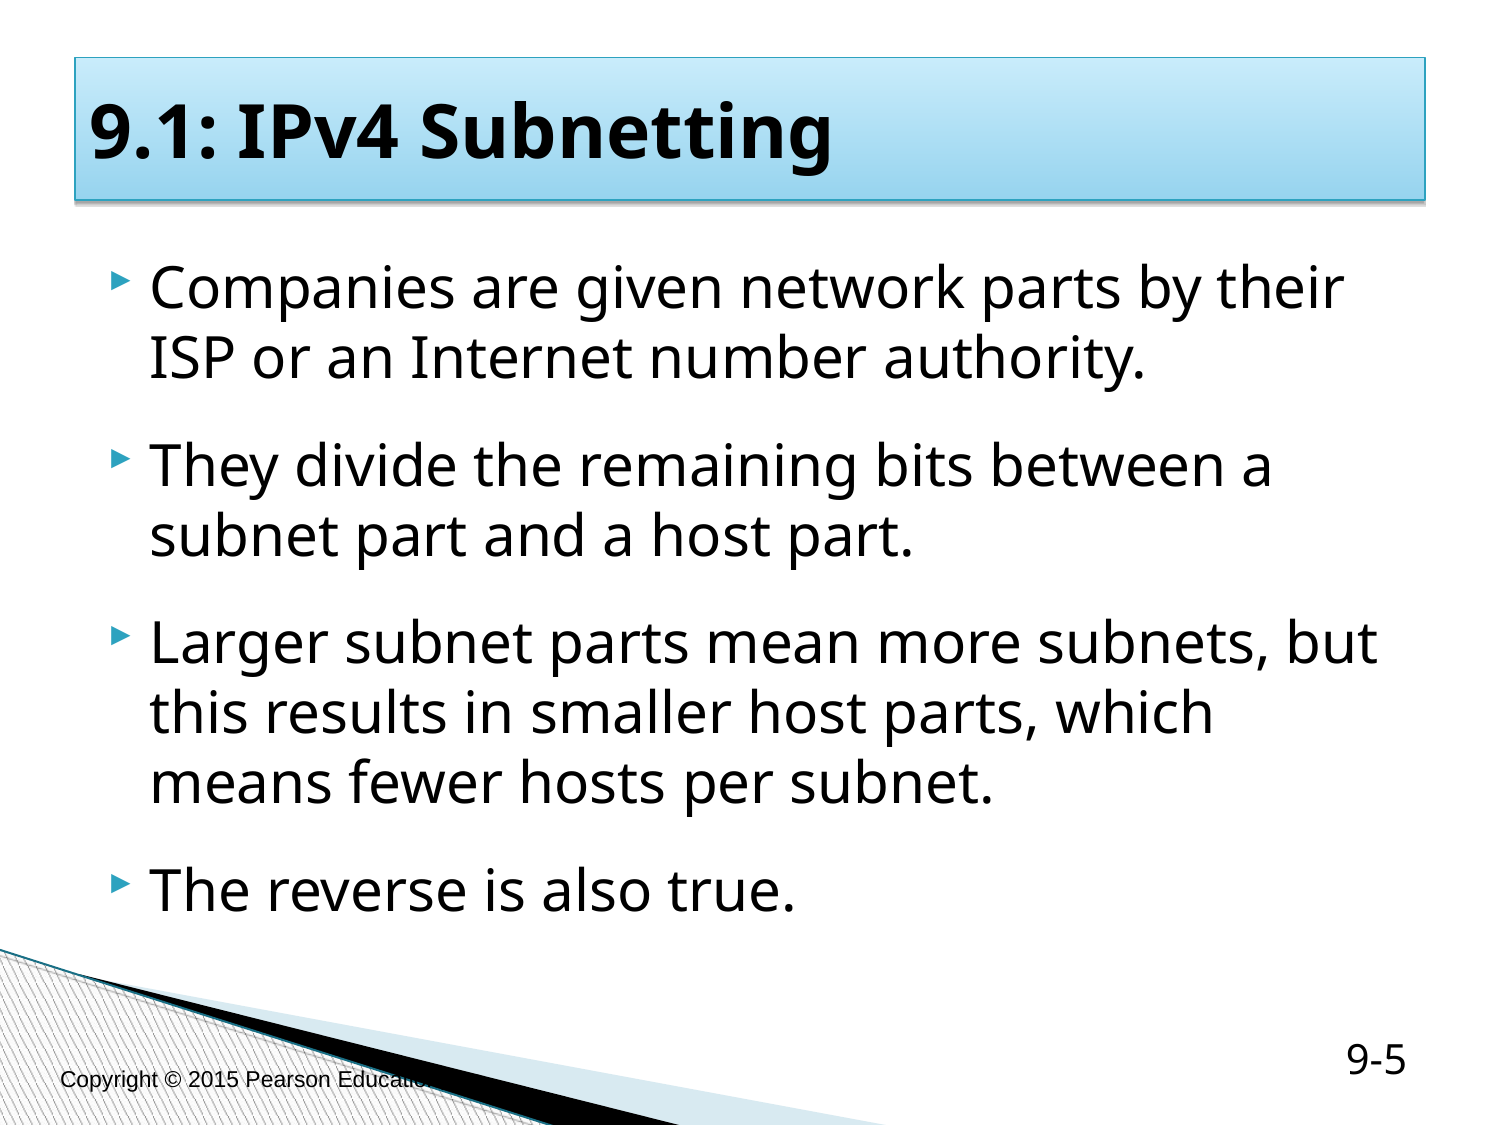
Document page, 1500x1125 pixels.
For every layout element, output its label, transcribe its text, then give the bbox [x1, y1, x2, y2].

footer Copyright © 2015 Pearson Education, Inc. [37, 1050, 513, 1100]
slide_number 9-<number> [1287, 1037, 1423, 1098]
title 9.1: IPv4 Subnetting [75, 57, 1425, 200]
list Companies are given network parts by their ISP or an Internet number authority. They divide the remaining bits between a subnet part and a host part. Larger subnet parts mean more subnets, but this results in smaller host parts, which means fewer hosts per subnet. The reverse is also true. [75, 242, 1425, 986]
picture [0, 952, 543, 1125]
